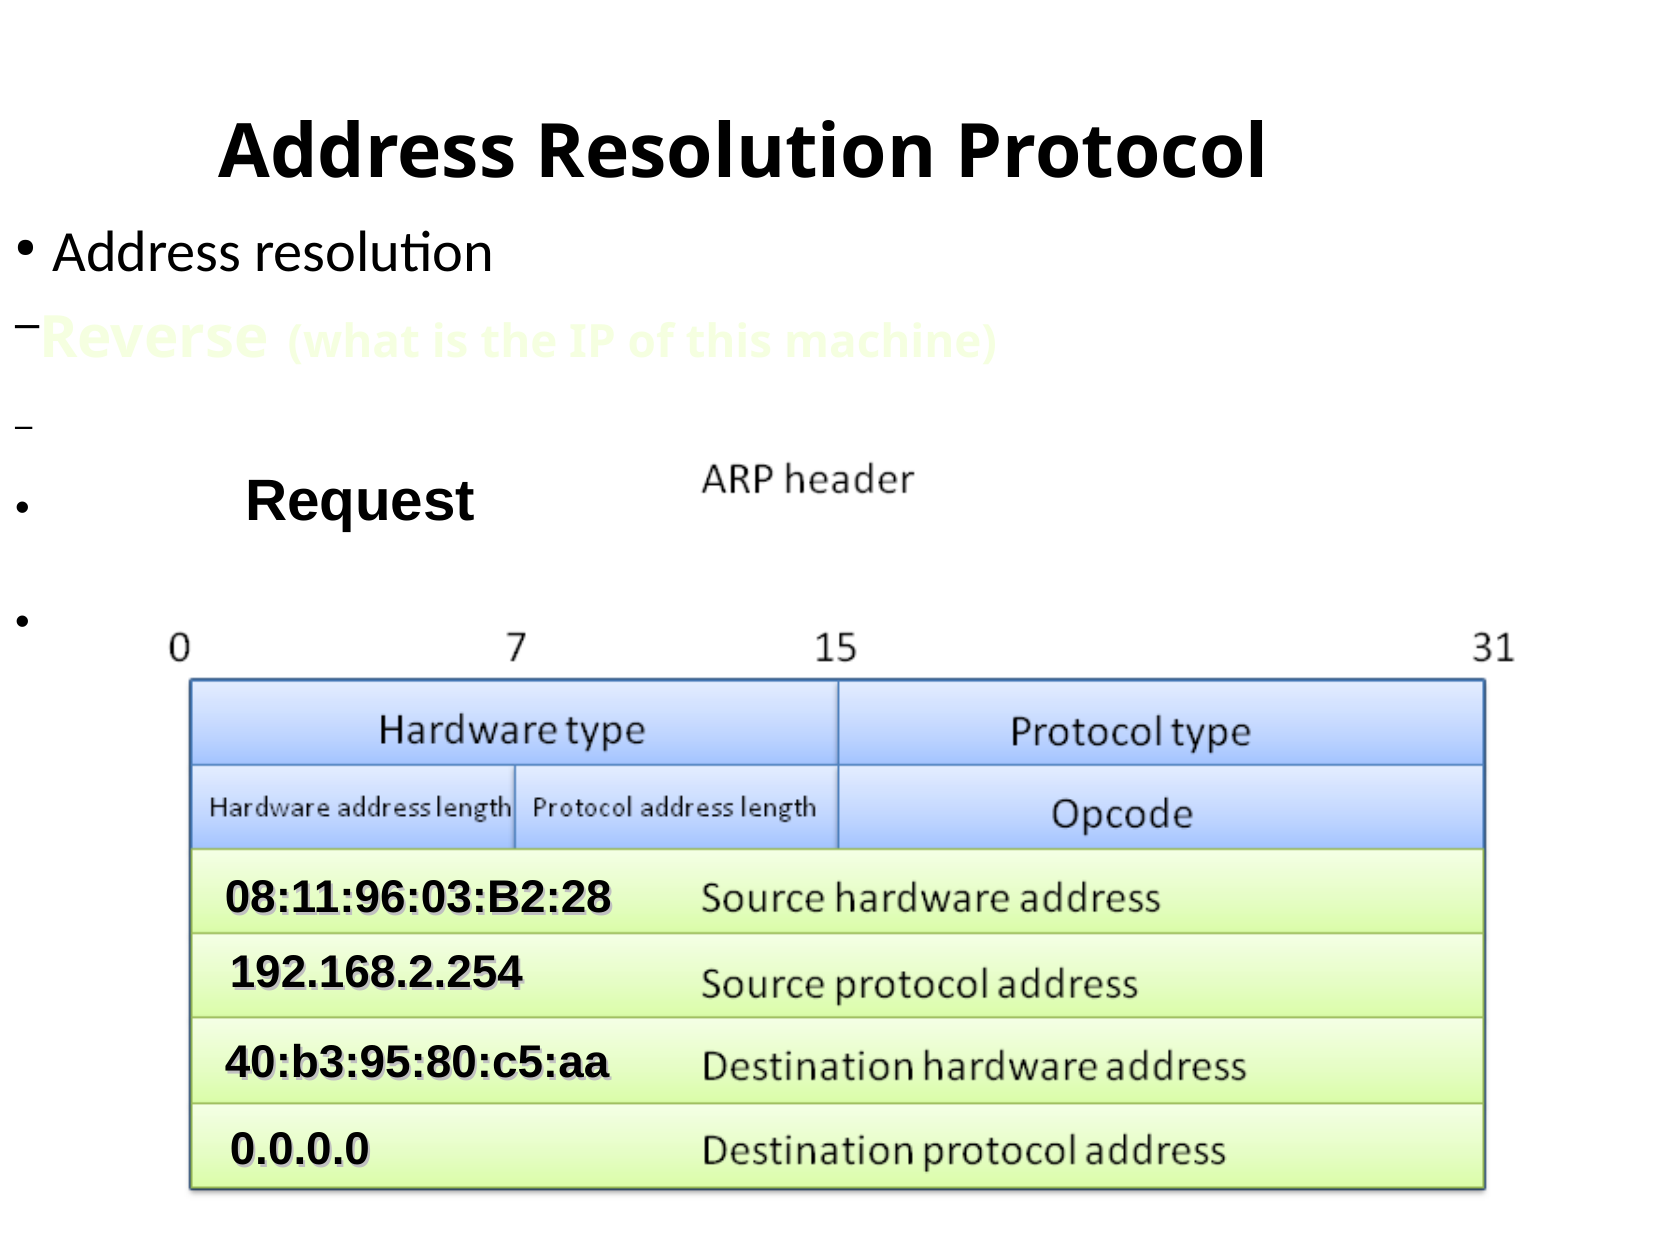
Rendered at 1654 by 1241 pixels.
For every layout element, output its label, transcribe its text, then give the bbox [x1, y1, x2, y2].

text_box 08:11:96:03:B2:28 [210, 863, 645, 931]
text_box 192.168.2.254 [215, 938, 564, 1006]
picture [150, 411, 1524, 1216]
list Address resolution Reverse (what is the IP of this machine) [0, 213, 1456, 1109]
text_box 0.0.0.0 [215, 1116, 399, 1183]
title Address Resolution Protocol [0, 49, 1489, 257]
text_box Request [230, 460, 496, 541]
text_box 40:b3:95:80:c5:aa [210, 1028, 641, 1096]
